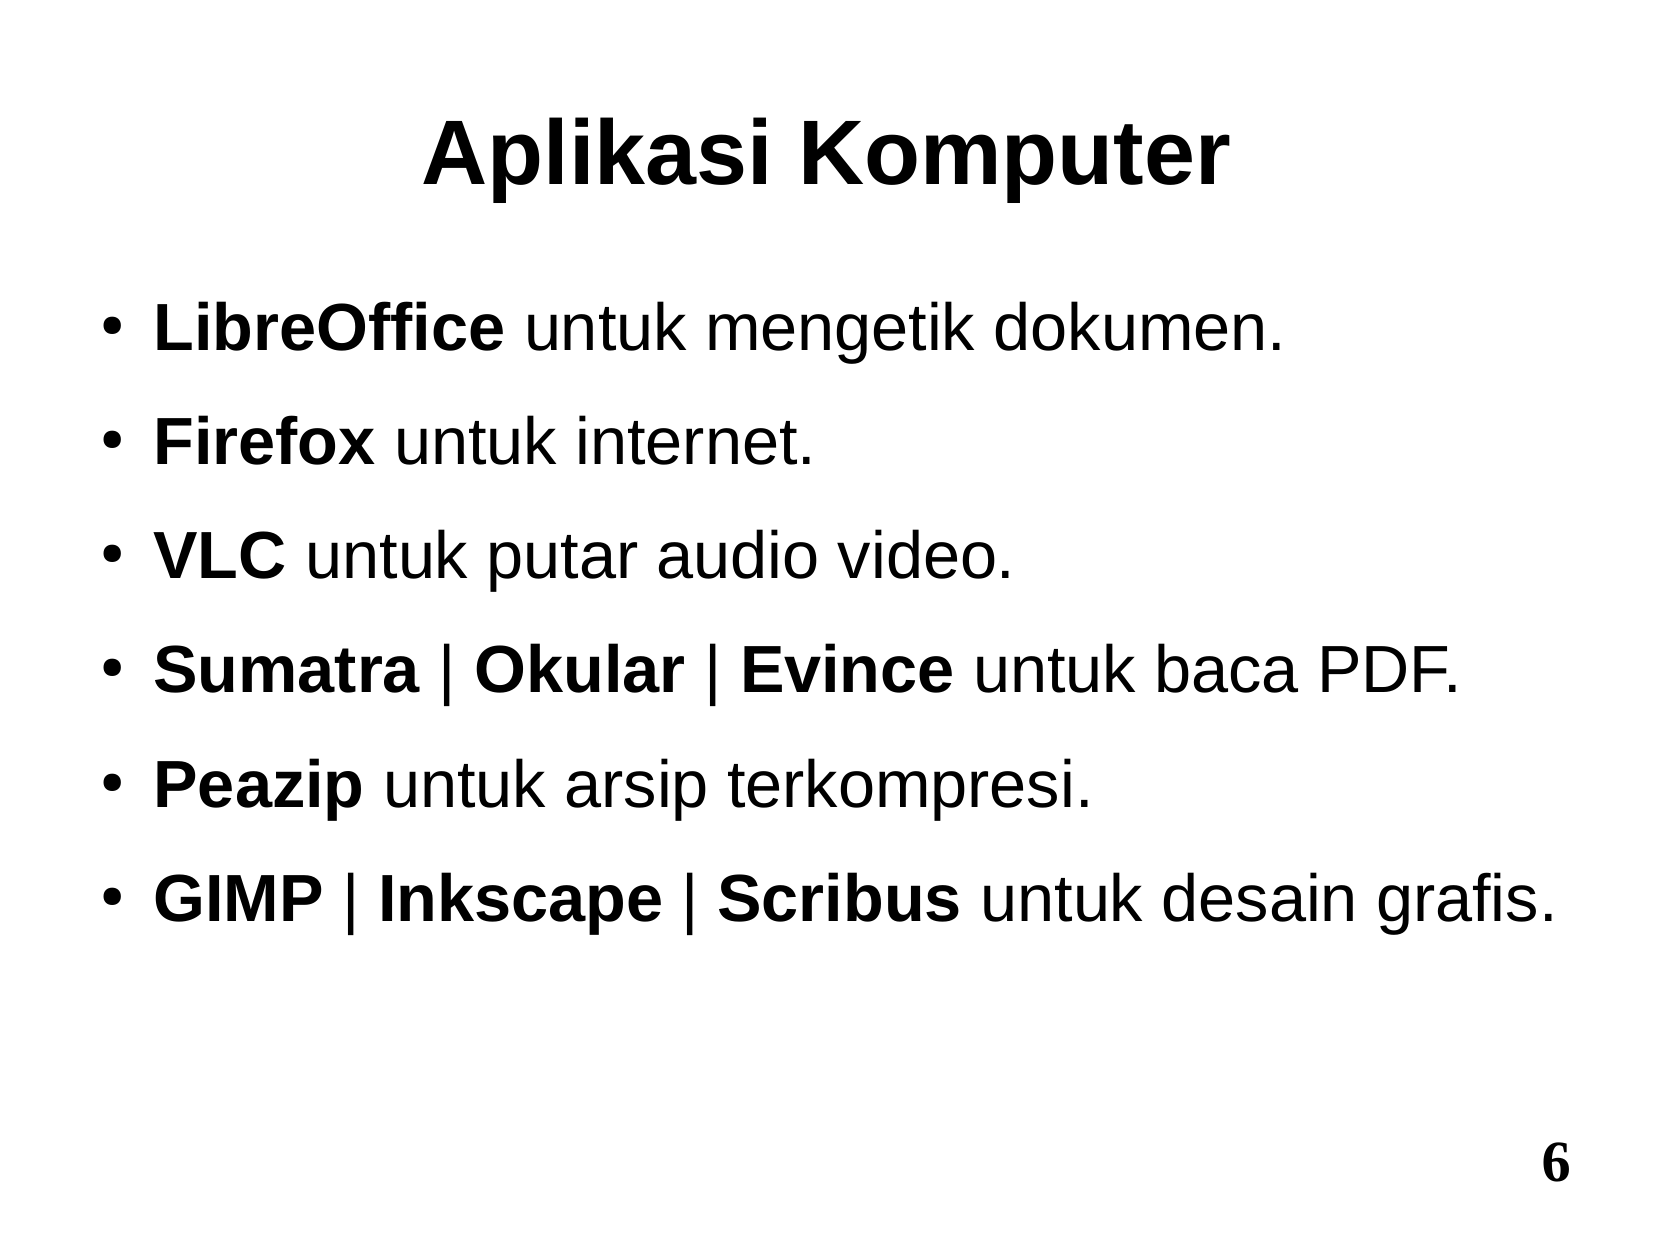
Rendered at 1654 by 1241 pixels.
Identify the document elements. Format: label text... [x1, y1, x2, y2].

title Aplikasi Komputer [82, 49, 1571, 257]
list LibreOffice untuk mengetik dokumen. Firefox untuk internet. VLC untuk putar audio video. Sumatra | Okular | Evince untuk baca PDF. Peazip untuk arsip terkompresi. GIMP | Inkscape | Scribus untuk desain grafis. [82, 290, 1571, 1010]
